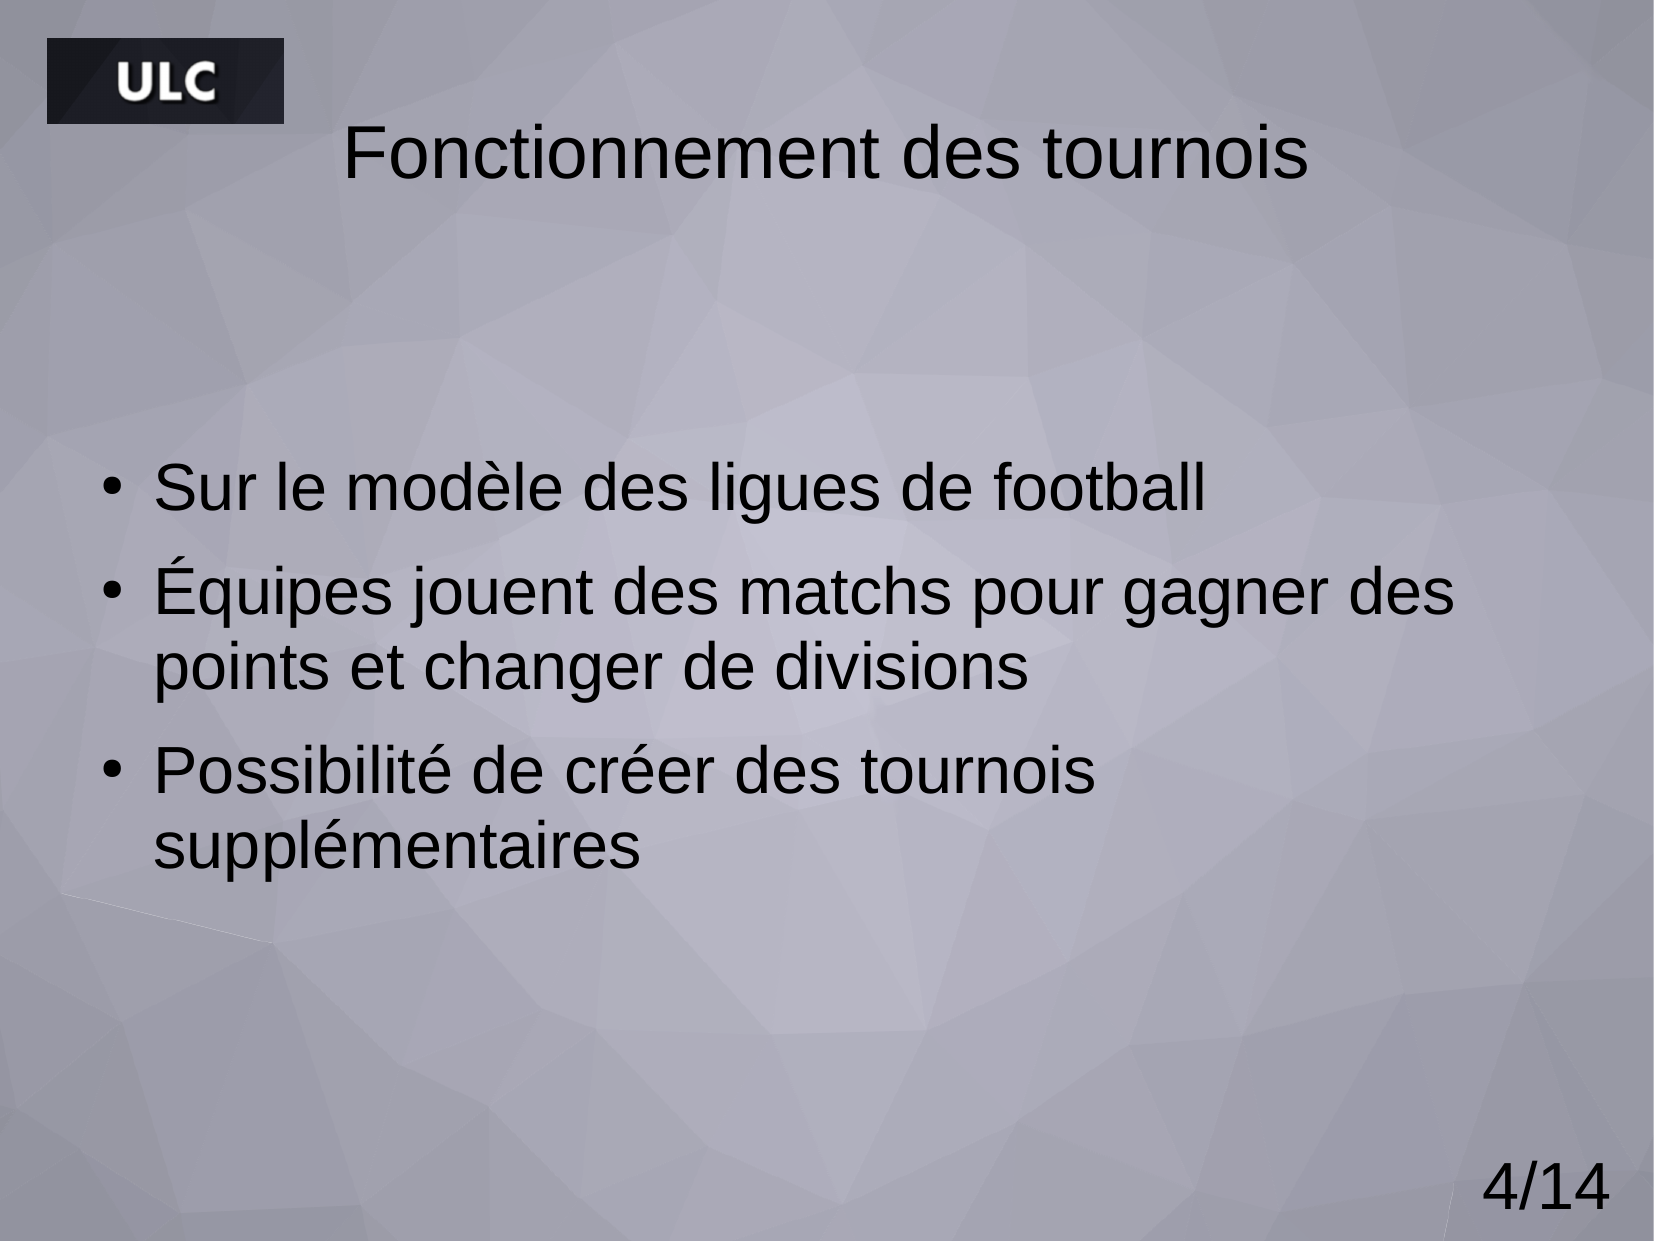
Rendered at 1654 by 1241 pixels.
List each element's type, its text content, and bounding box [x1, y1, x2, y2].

list 4/14 [1411, 1045, 1654, 1217]
list Sur le modèle des ligues de football Équipes jouent des matchs pour gagner des points et changer de divisions Possibilité de créer des tournois supplémentaires [82, 450, 1571, 1170]
picture [0, 0, 1654, 1241]
title Fonctionnement des tournois [82, 49, 1571, 257]
